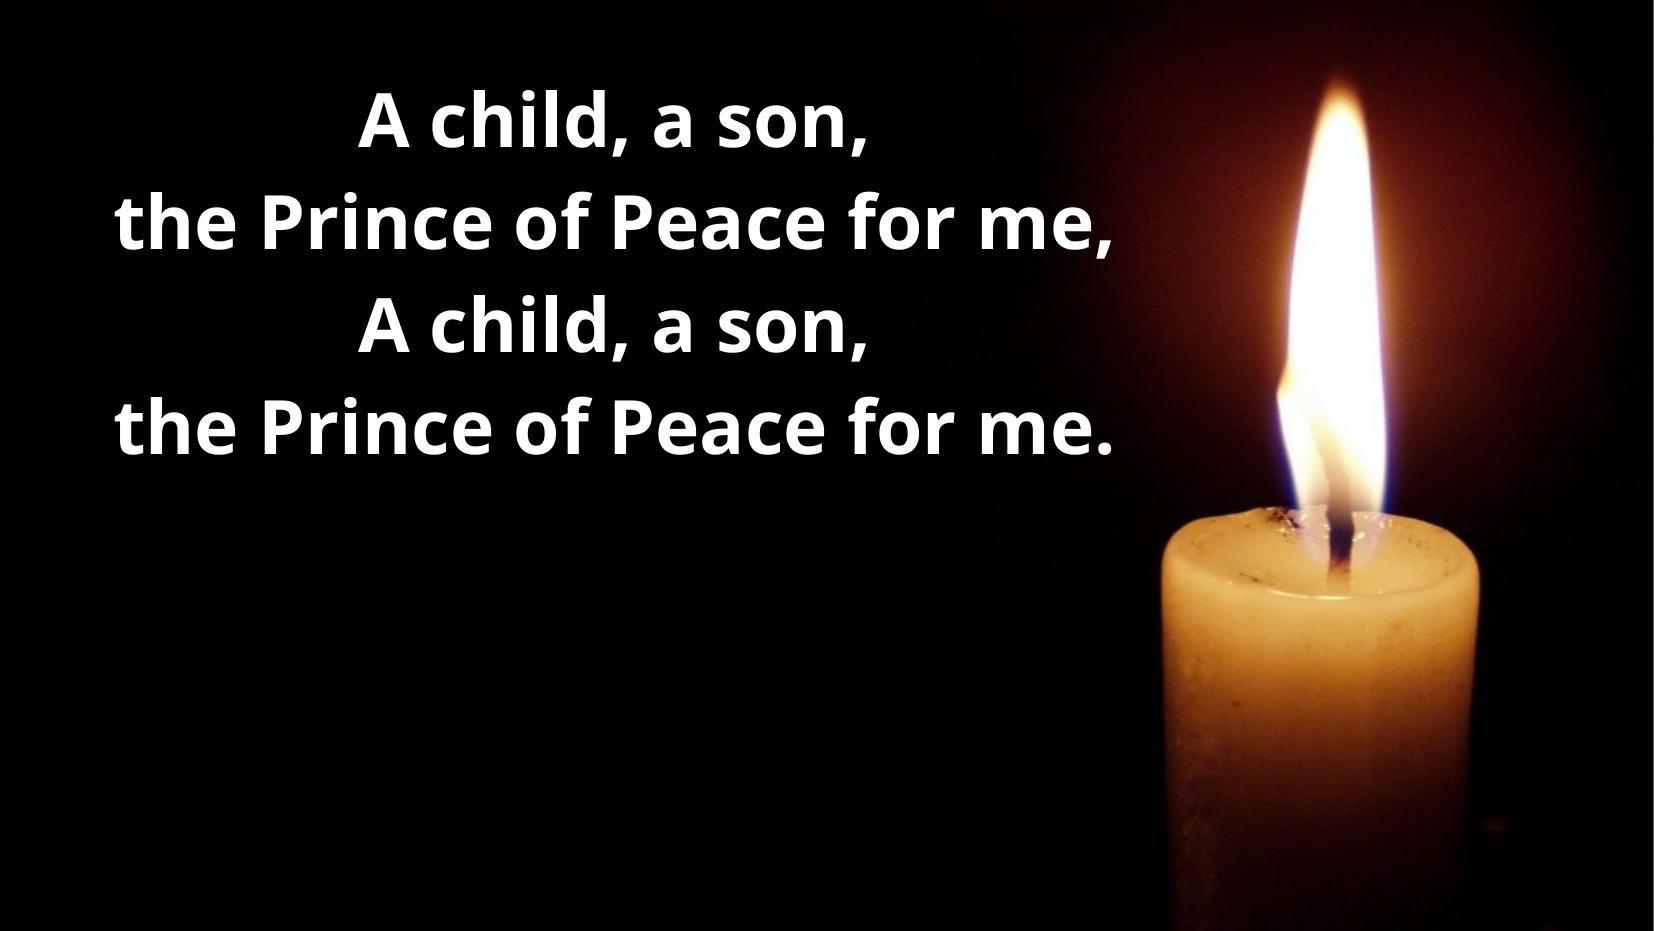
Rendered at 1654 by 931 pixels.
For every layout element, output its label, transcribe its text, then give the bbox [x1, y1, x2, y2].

text_box A child, a son, the Prince of Peace for me, A child, a son, the Prince of Peace for me. [60, 60, 1171, 511]
picture [0, 0, 1654, 931]
